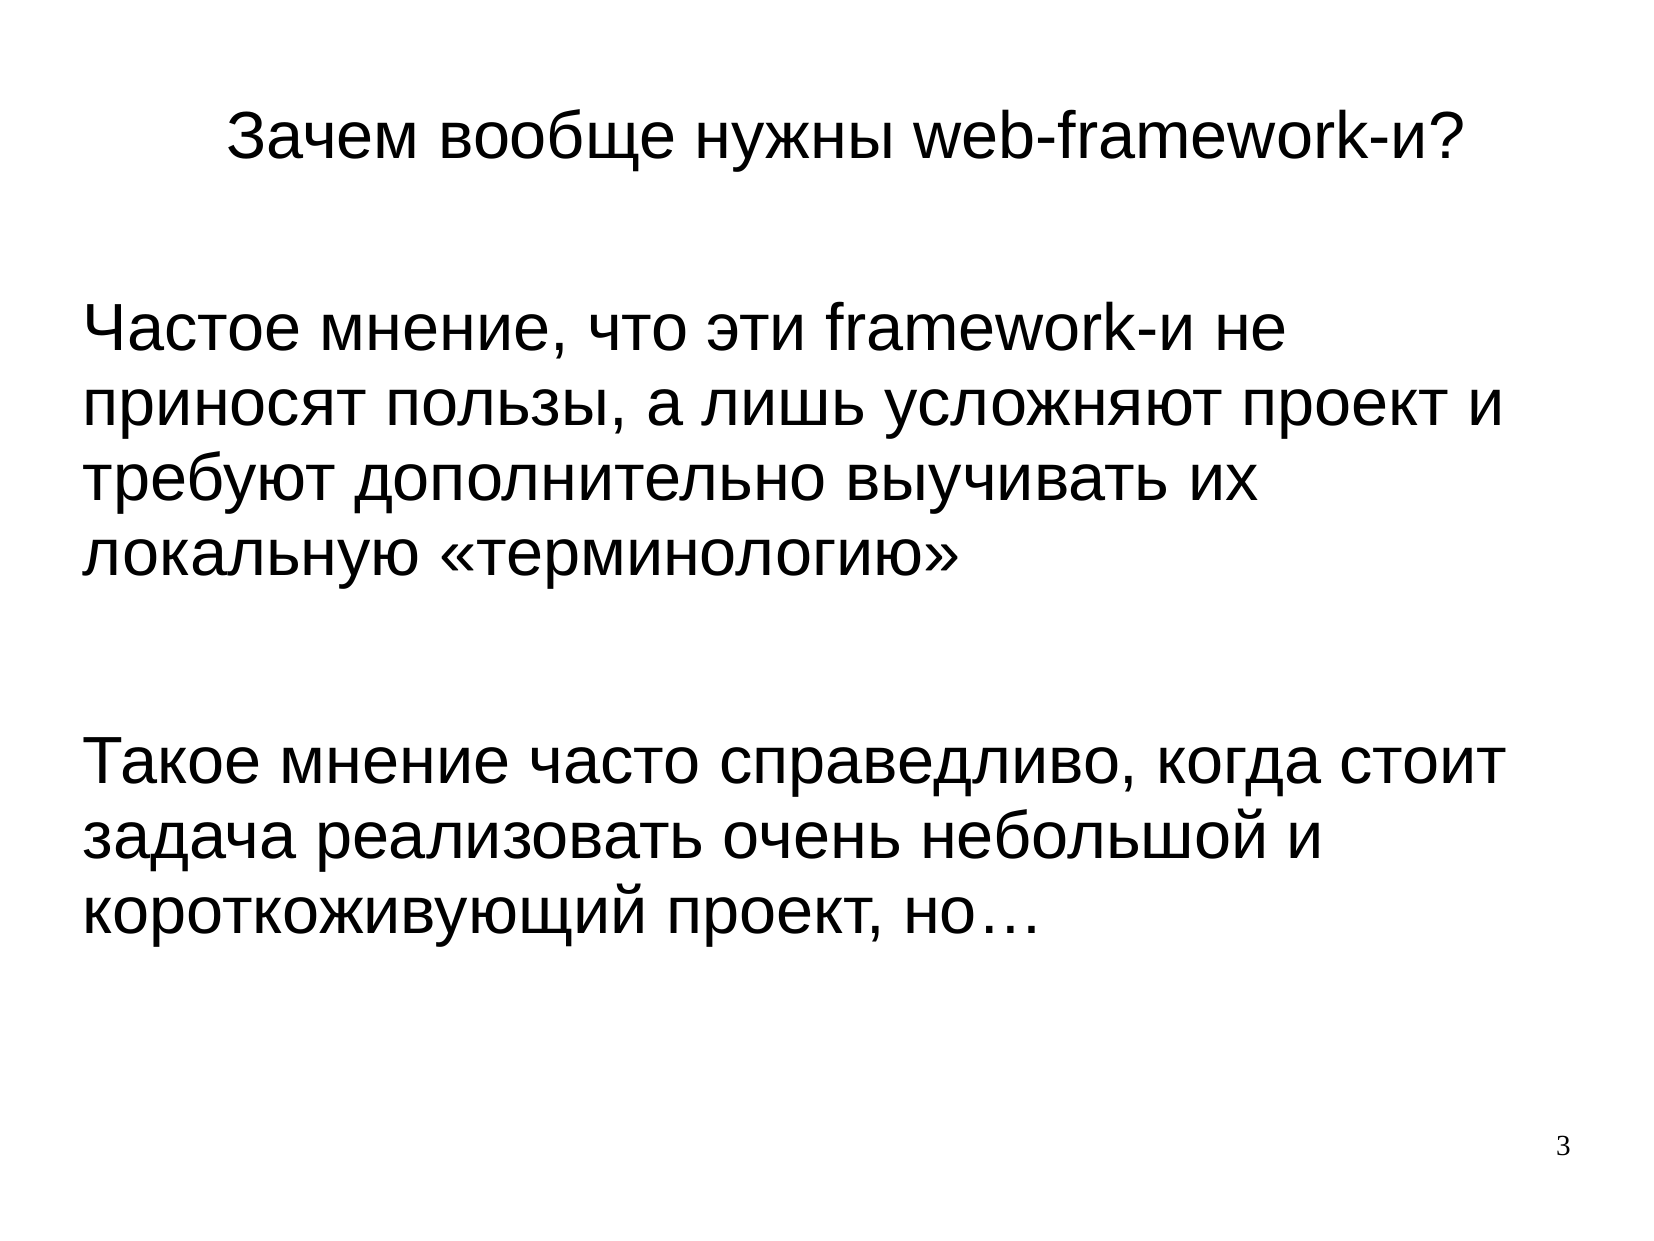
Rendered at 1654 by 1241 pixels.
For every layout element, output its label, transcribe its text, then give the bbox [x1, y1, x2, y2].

list Частое мнение, что эти framework-и не приносят пользы, а лишь усложняют проект и требуют дополнительно выучивать их локальную «терминологию» Такое мнение часто справедливо, когда стоит задача реализовать очень небольшой и короткоживующий проект, но… [82, 290, 1571, 1141]
subtitle Зачем вообще нужны web-framework-и? [101, 60, 1591, 211]
